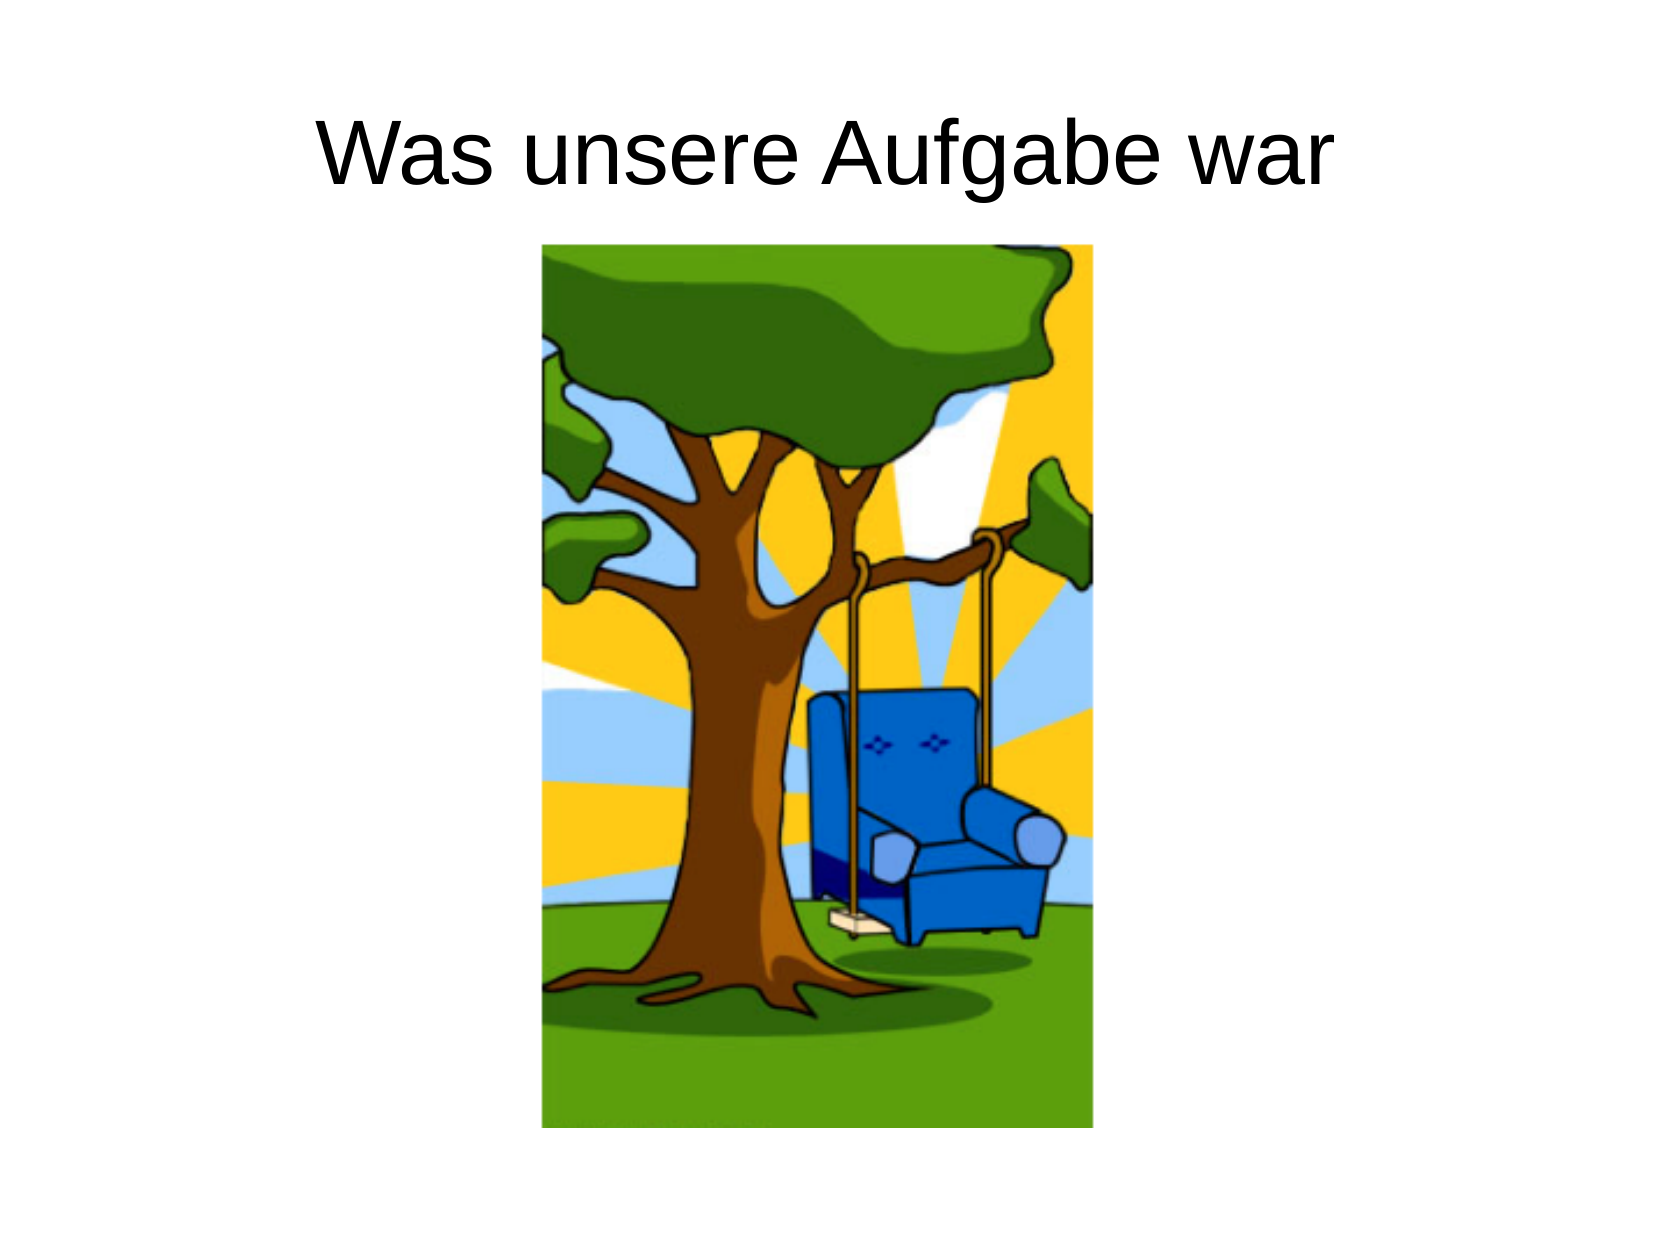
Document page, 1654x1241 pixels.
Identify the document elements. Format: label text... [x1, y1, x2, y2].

title Was unsere Aufgabe war [82, 49, 1571, 257]
picture [531, 236, 1103, 1128]
